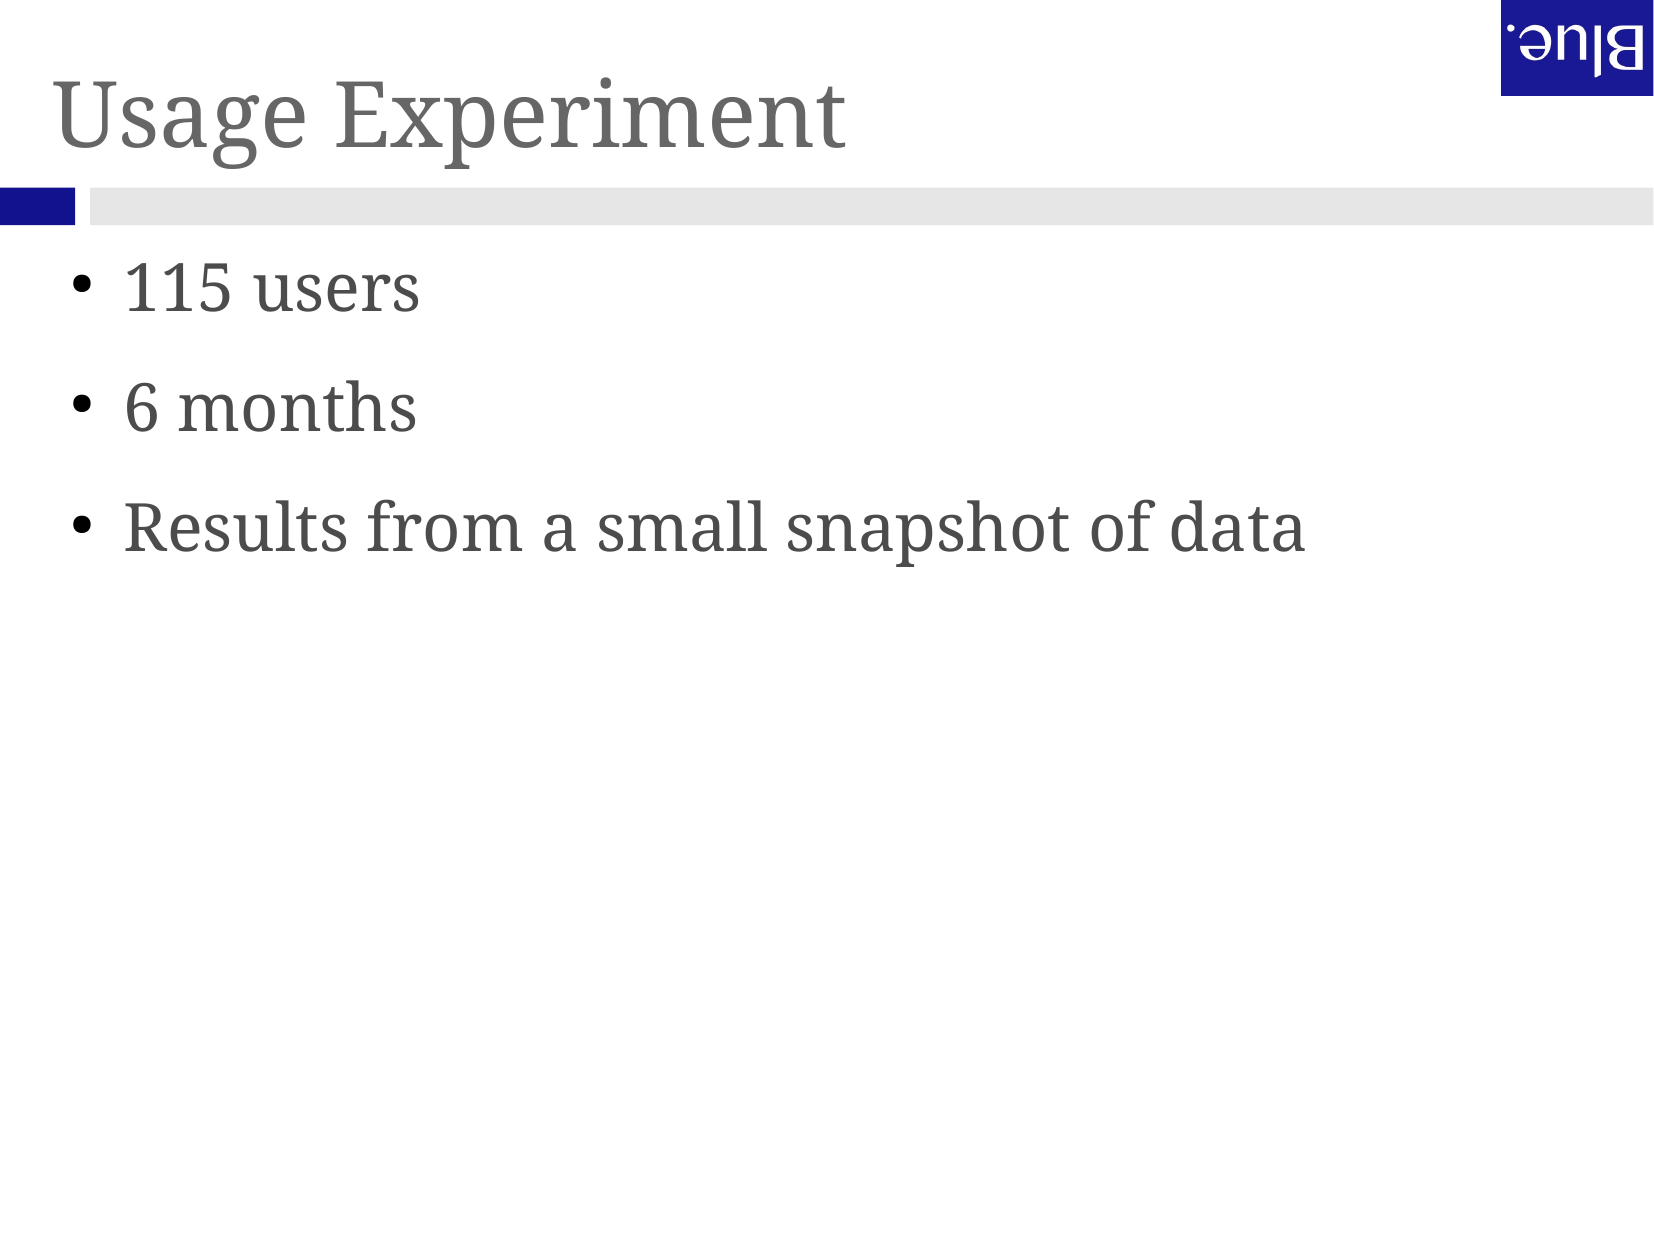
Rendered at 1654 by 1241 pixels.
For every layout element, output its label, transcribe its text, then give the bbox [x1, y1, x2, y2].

picture [1501, 0, 1654, 96]
title Usage Experiment [37, 37, 1613, 188]
list 115 users 6 months Results from a small snapshot of data [37, 225, 1613, 1172]
